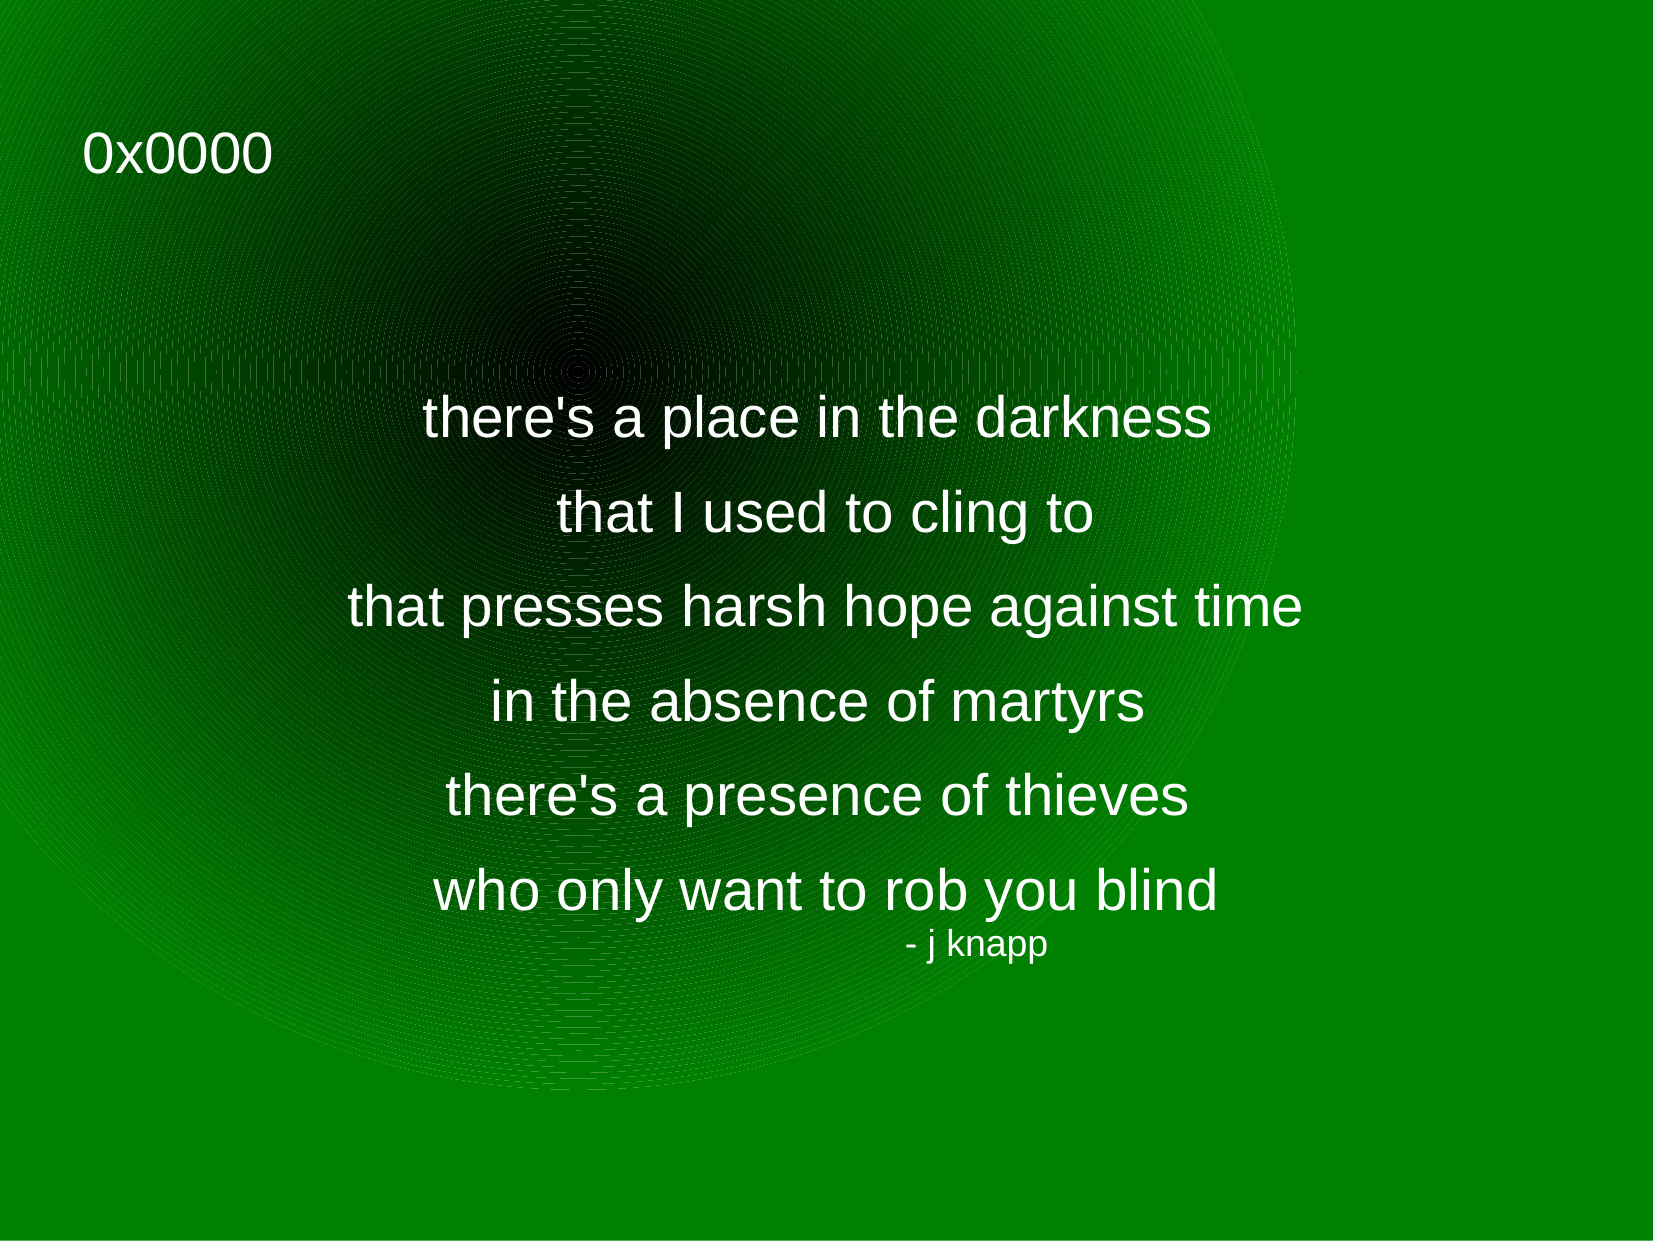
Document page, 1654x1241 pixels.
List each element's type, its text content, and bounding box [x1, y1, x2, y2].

title 0x0000 [82, 49, 1571, 257]
list there's a place in the darkness that I used to cling to that presses harsh hope against time in the absence of martyrs there's a presence of thieves who only want to rob you blind - j knapp [82, 290, 1571, 1109]
